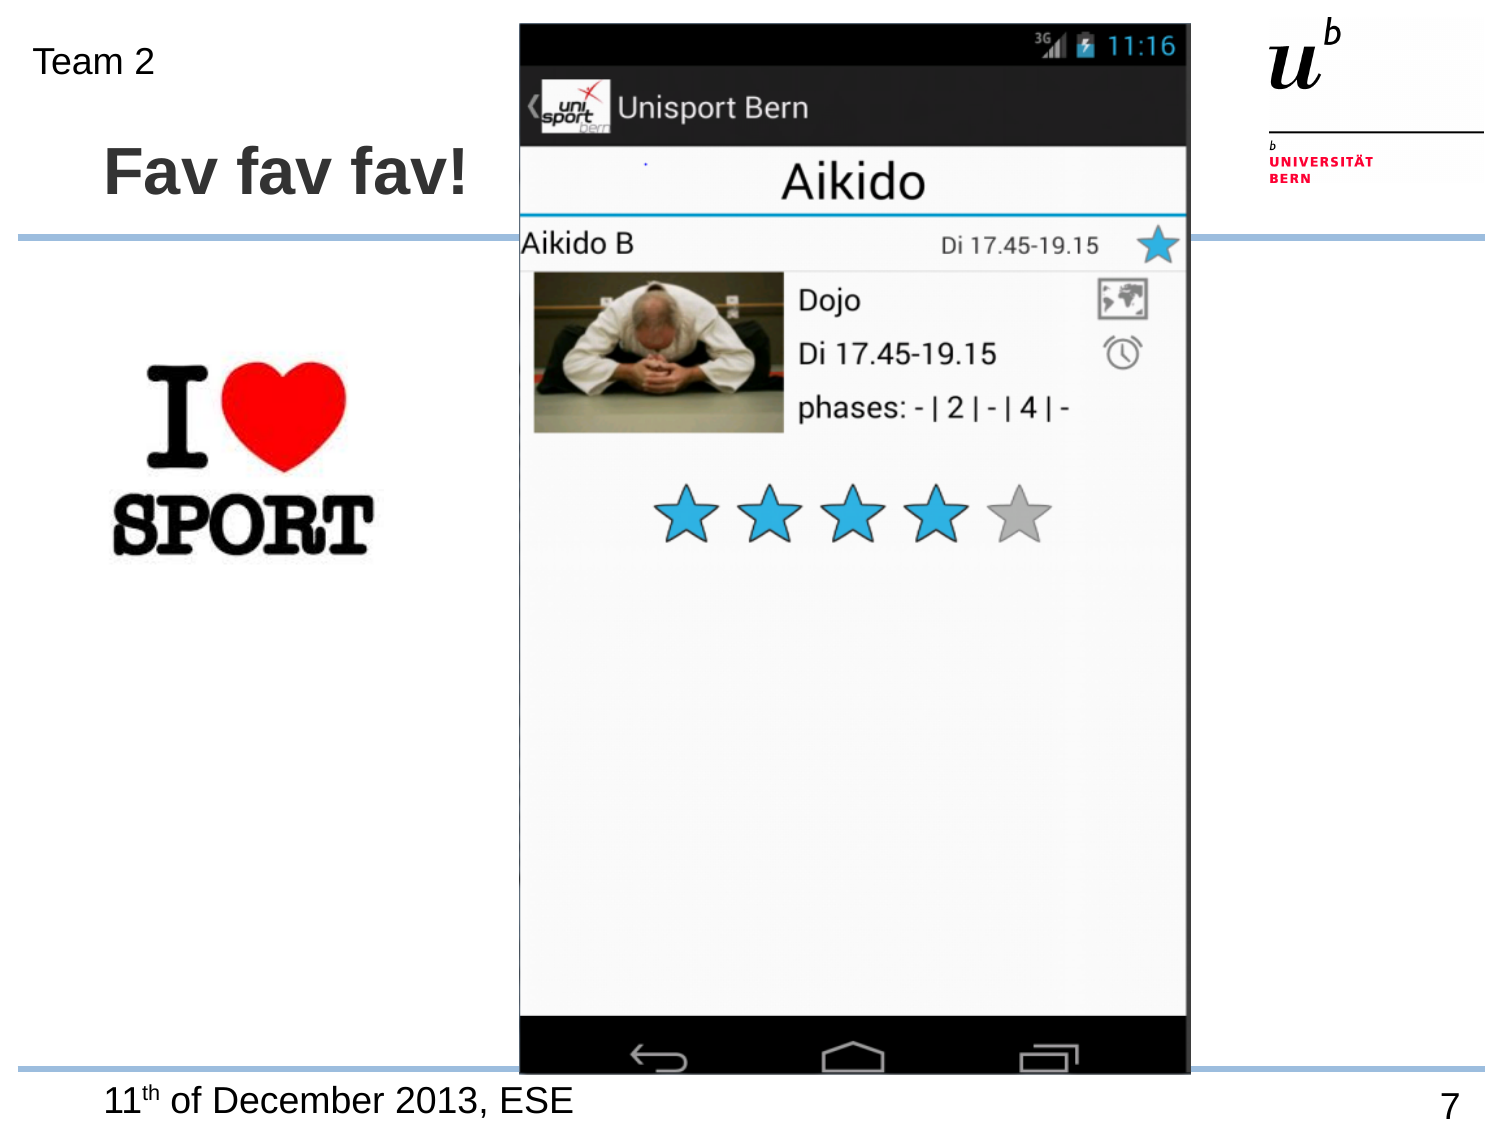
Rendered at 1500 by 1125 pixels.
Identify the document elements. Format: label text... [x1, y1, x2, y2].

footer Team 2 [17, 29, 519, 71]
slide_number 11th of December 2013, ESE [88, 1068, 1375, 1120]
slide_number <Nummer> [1425, 1074, 1485, 1104]
picture [1269, 17, 1484, 183]
picture [519, 23, 1191, 1075]
picture [97, 277, 384, 707]
title Fav fav fav! [88, 129, 519, 241]
